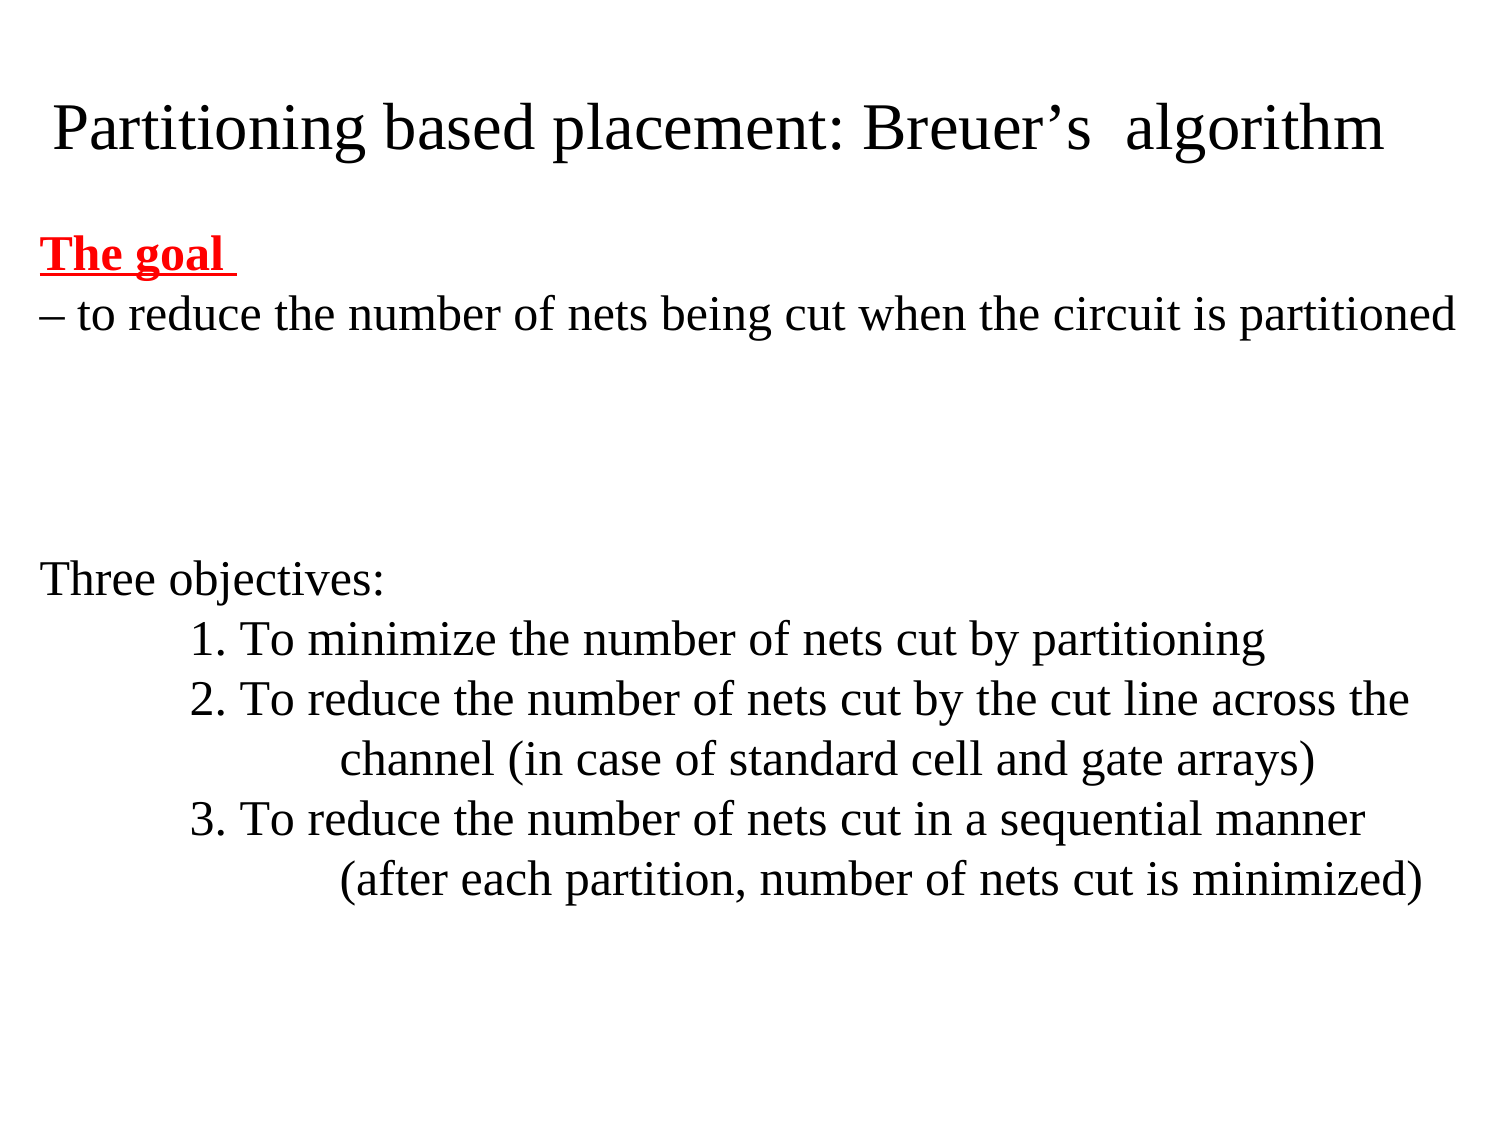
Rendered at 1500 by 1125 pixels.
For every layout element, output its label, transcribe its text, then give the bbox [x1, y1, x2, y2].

text_box The goal – to reduce the number of nets being cut when the circuit is partitioned [24, 212, 1500, 348]
text_box Partitioning based placement: Breuer’s algorithm [37, 74, 1500, 171]
text_box Three objectives: 1. To minimize the number of nets cut by partitioning 2. To reduce the number of nets cut by the cut line across the channel (in case of standard cell and gate arrays) 3. To reduce the number of nets cut in a sequential manner (after each partition, number of nets cut is minimized) [24, 537, 1500, 973]
